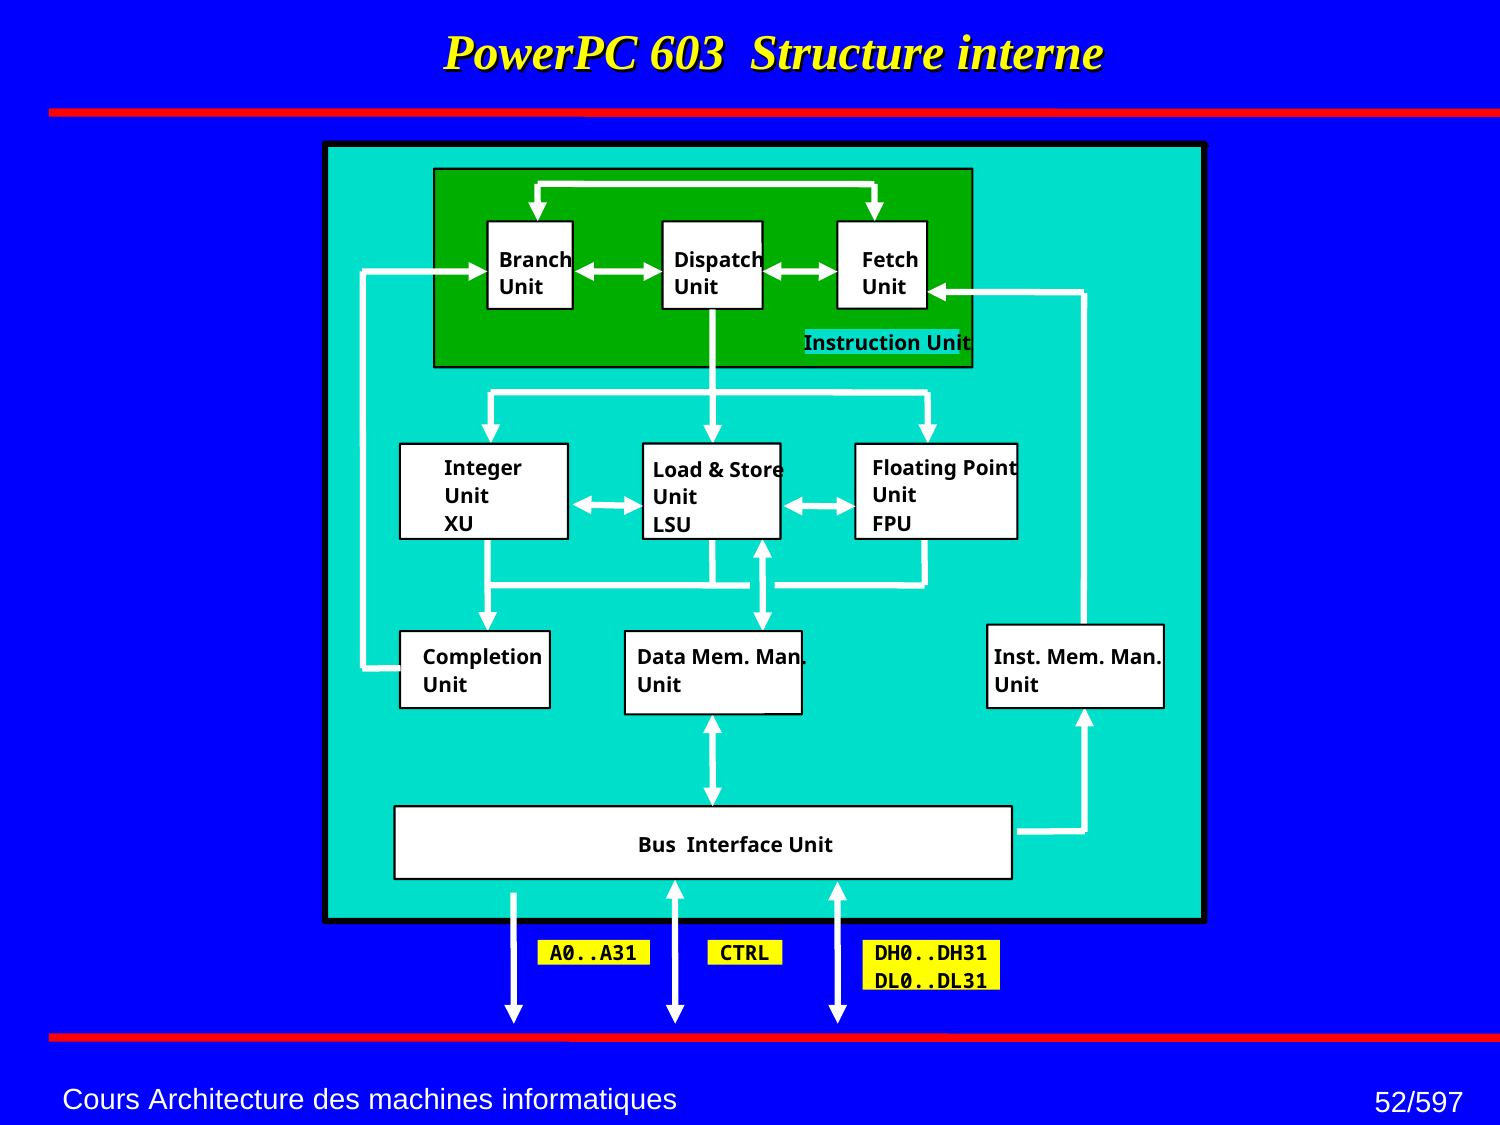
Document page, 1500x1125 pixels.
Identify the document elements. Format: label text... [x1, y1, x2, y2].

text_box Floating Point Unit FPU [872, 454, 1019, 538]
text_box Instruction Unit [798, 329, 978, 356]
text_box Load & Store Unit LSU [652, 455, 785, 540]
text_box Integer Unit XU [444, 454, 523, 538]
text_box [324, 143, 1205, 922]
text_box Inst. Mem. Man. Unit [994, 643, 1169, 699]
text_box Bus Interface Unit [637, 831, 834, 858]
text_box A0..A31 [537, 939, 651, 967]
text_box Fetch Unit [861, 246, 920, 302]
text_box Branch Unit [498, 246, 574, 302]
text_box Dispatch Unit [673, 246, 766, 302]
text_box CTRL [707, 939, 784, 967]
text_box DH0..DH31 DL0..DL31 [862, 939, 1001, 995]
text_box Data Mem. Man. Unit [636, 643, 808, 699]
title PowerPC 603 Structure interne [141, 15, 1406, 88]
text_box Completion Unit [422, 643, 544, 699]
